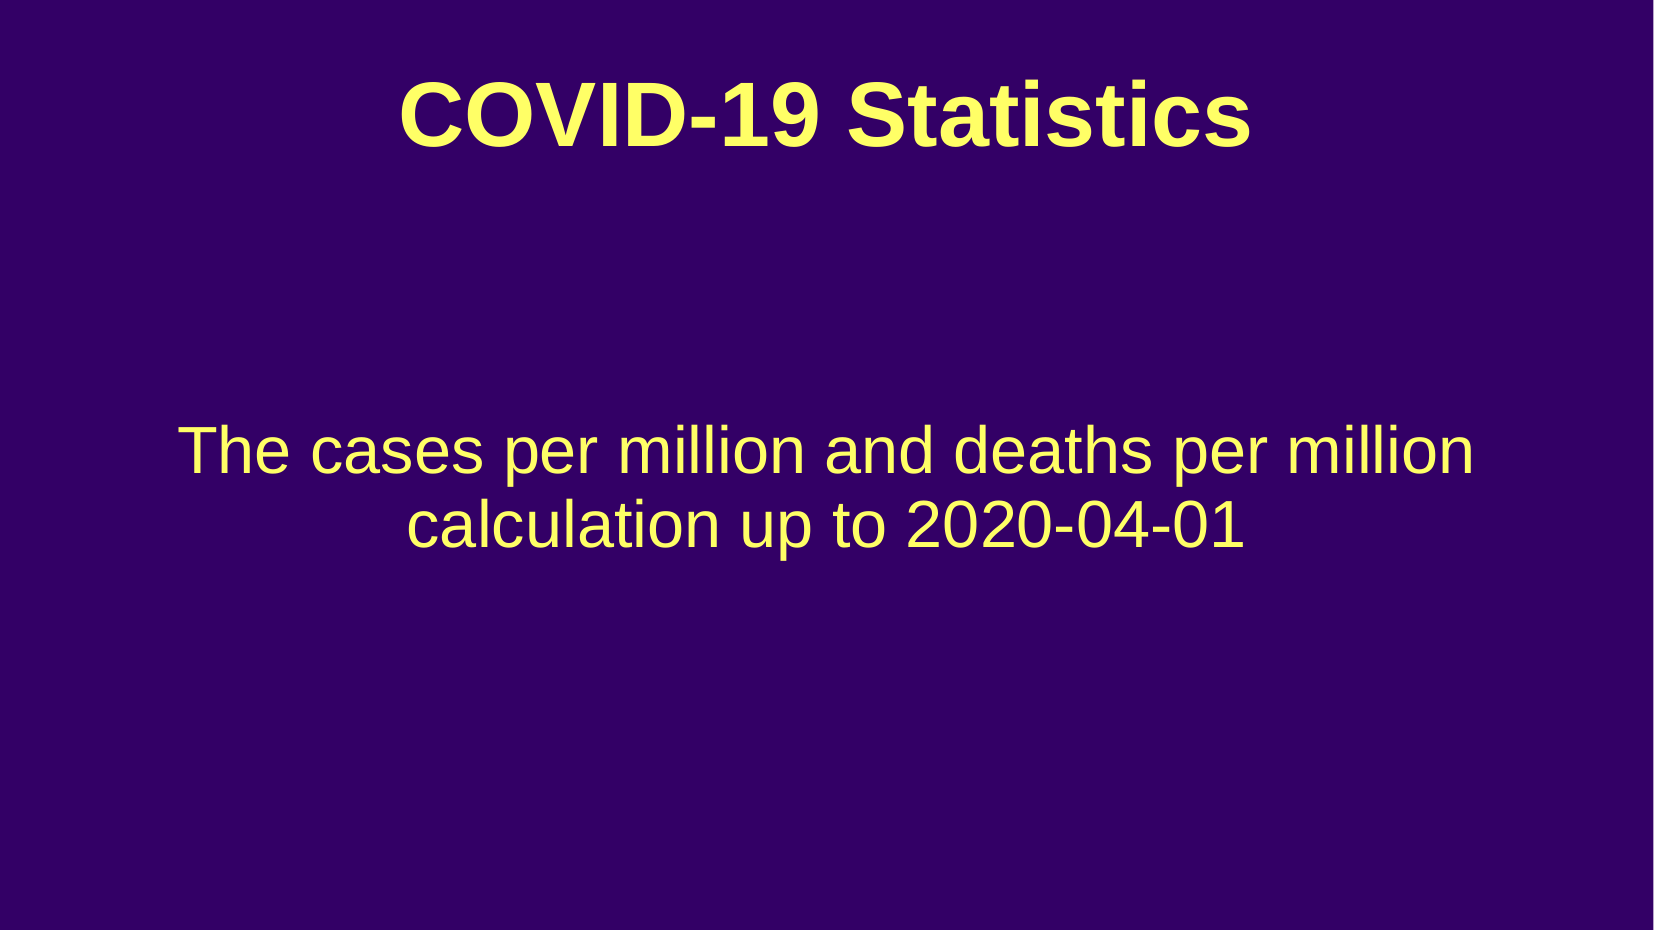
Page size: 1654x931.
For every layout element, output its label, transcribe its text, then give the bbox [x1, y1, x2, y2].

title COVID-19 Statistics [82, 37, 1571, 193]
subtitle The cases per million and deaths per million calculation up to 2020-04-01 [82, 217, 1571, 758]
